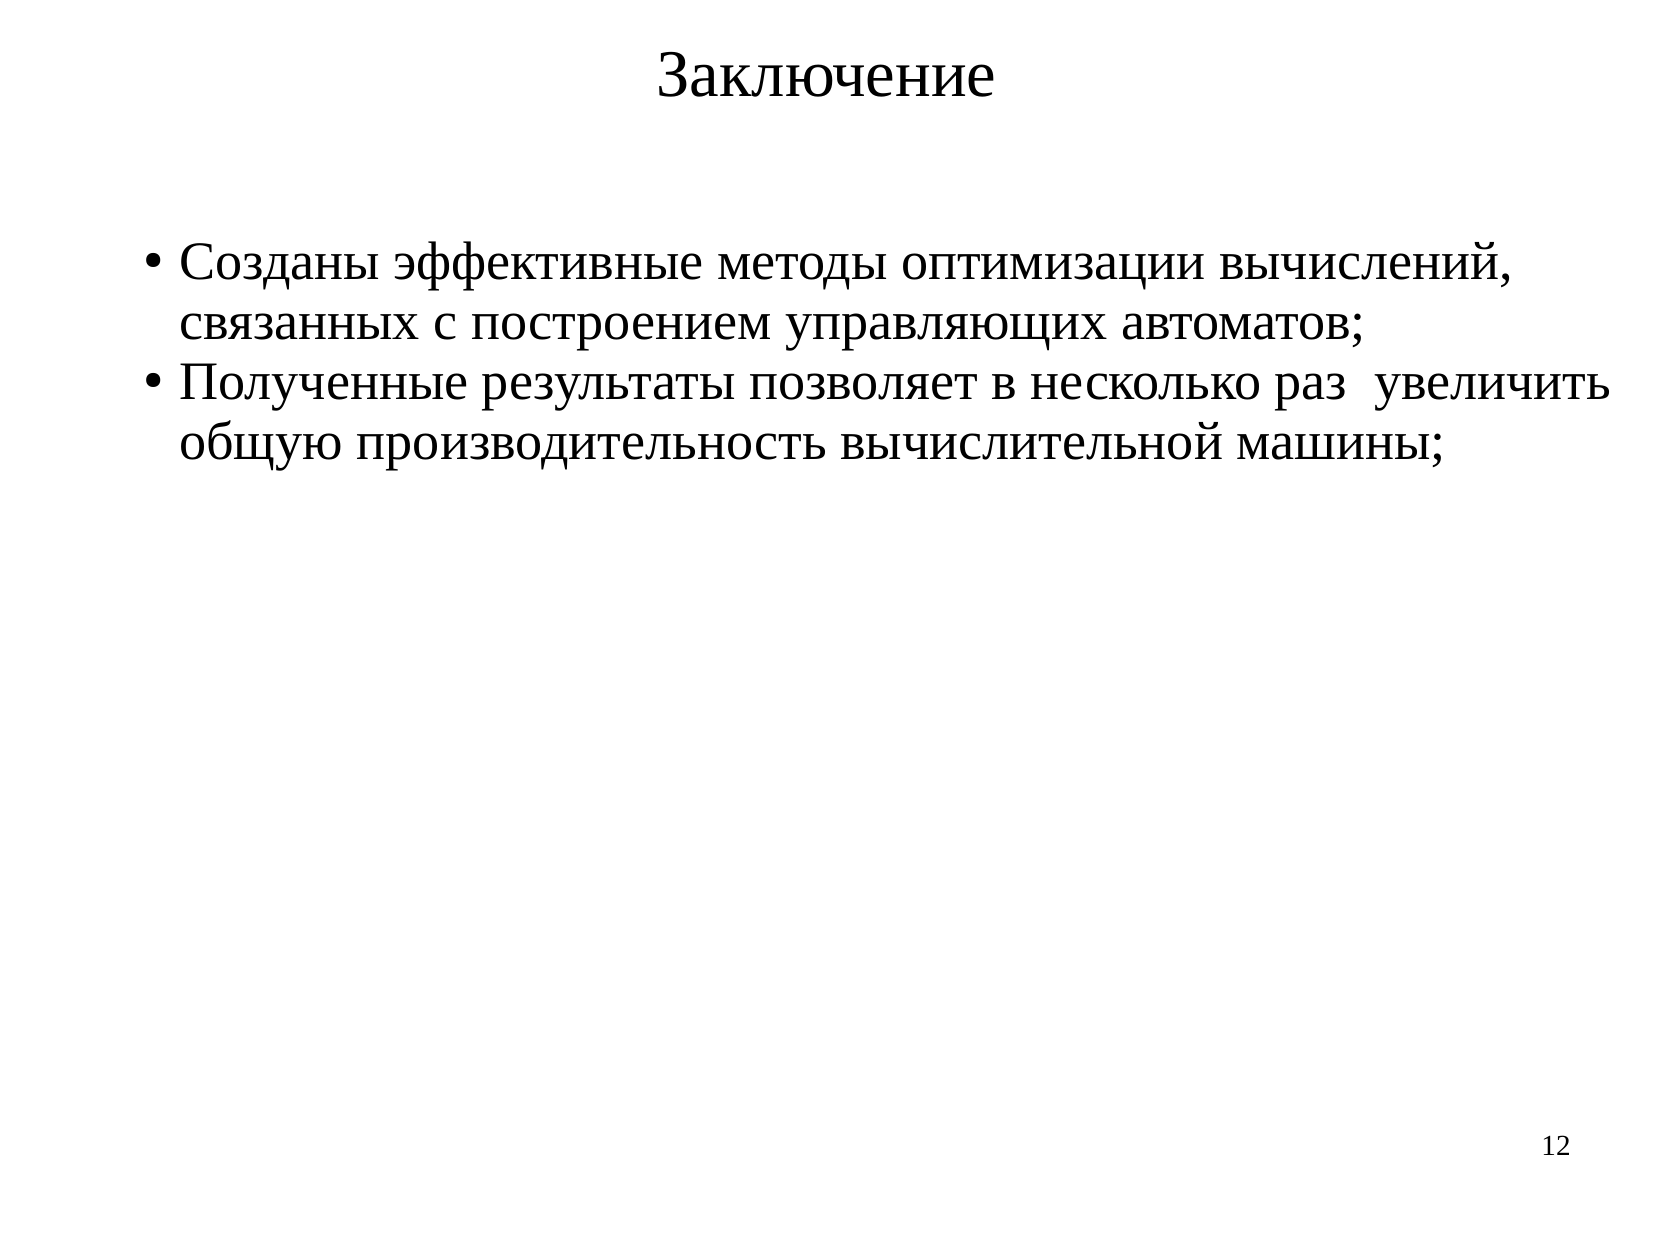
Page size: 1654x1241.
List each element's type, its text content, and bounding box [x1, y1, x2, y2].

text_box Заключение [641, 29, 1012, 119]
text_box Созданы эффективные методы оптимизации вычислений, связанных с построением управляющих автоматов; Полученные результаты позволяет в несколько раз увеличить общую производительность вычислительной машины; [128, 224, 1630, 484]
